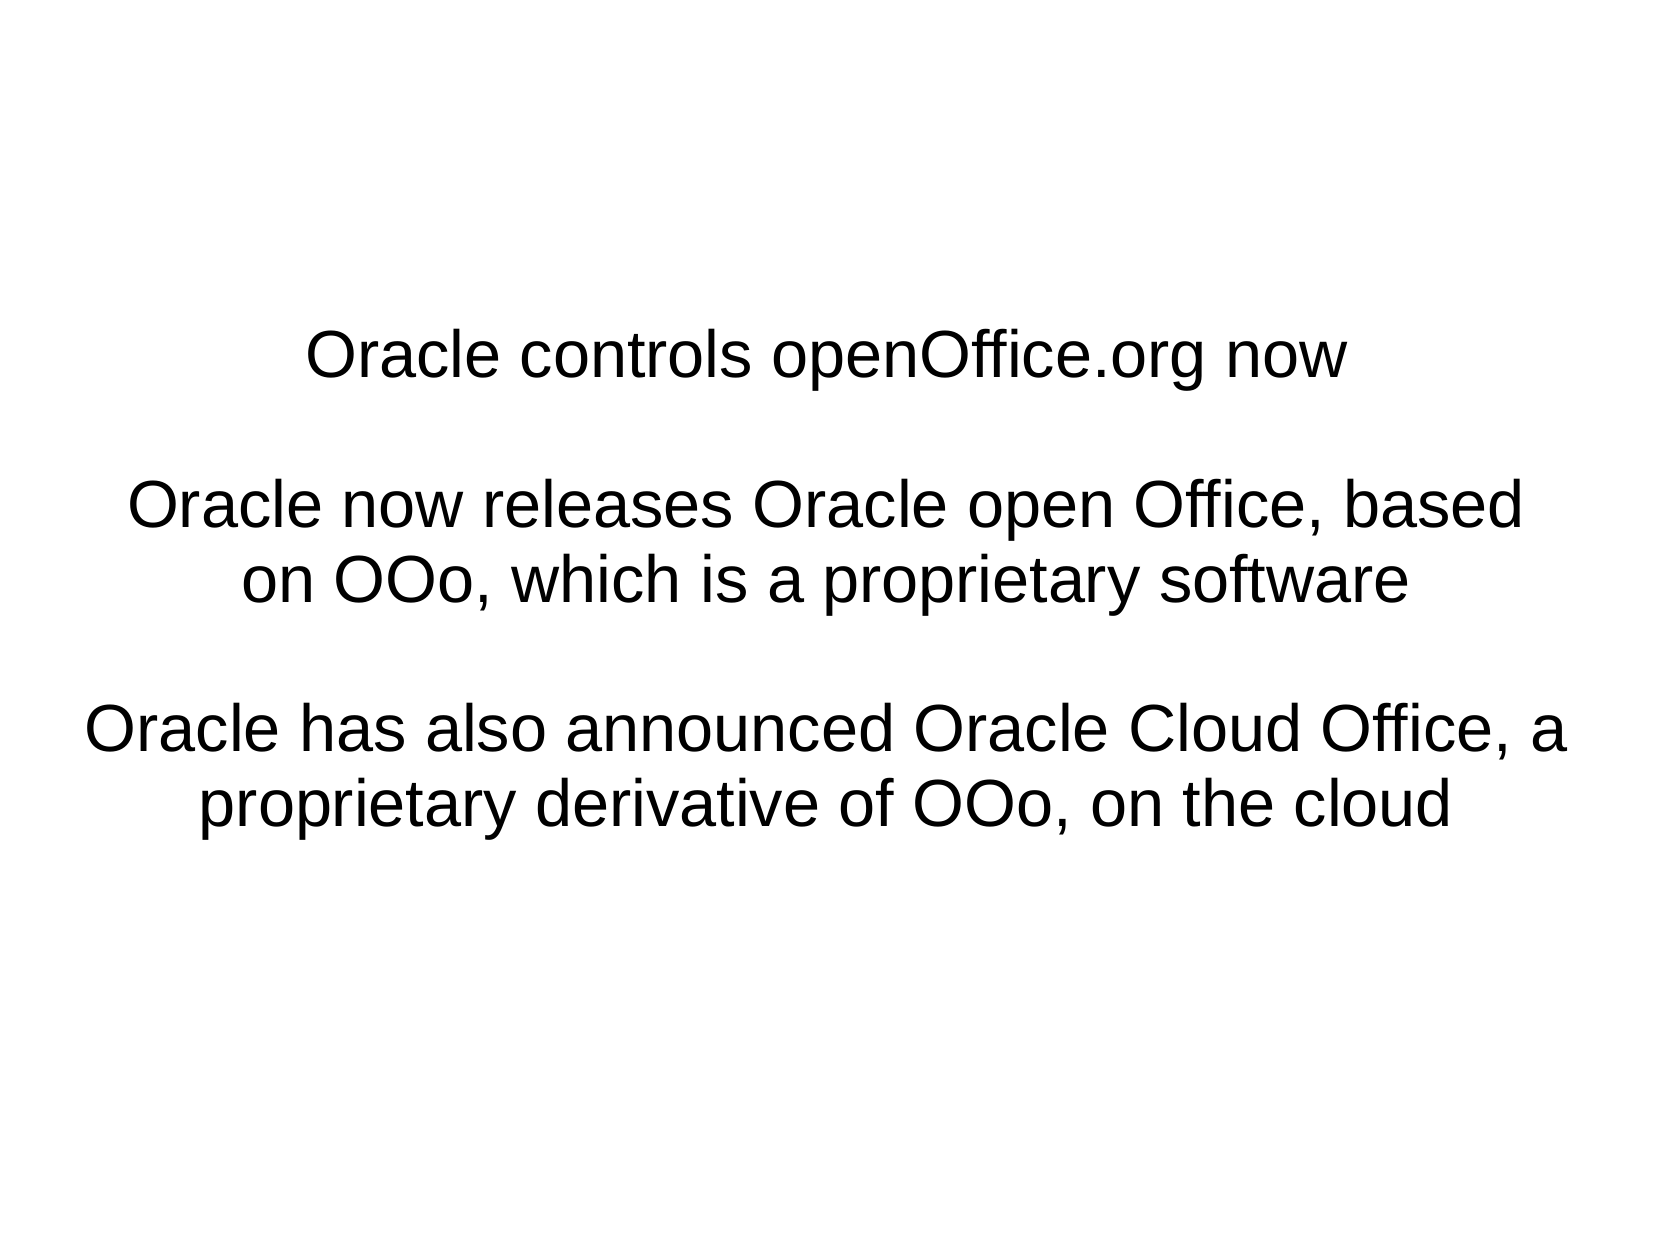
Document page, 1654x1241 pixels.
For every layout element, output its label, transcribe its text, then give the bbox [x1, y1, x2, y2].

subtitle Oracle controls openOffice.org now Oracle now releases Oracle open Office, based on OOo, which is a proprietary software Oracle has also announced Oracle Cloud Office, a proprietary derivative of OOo, on the cloud [82, 49, 1571, 1109]
